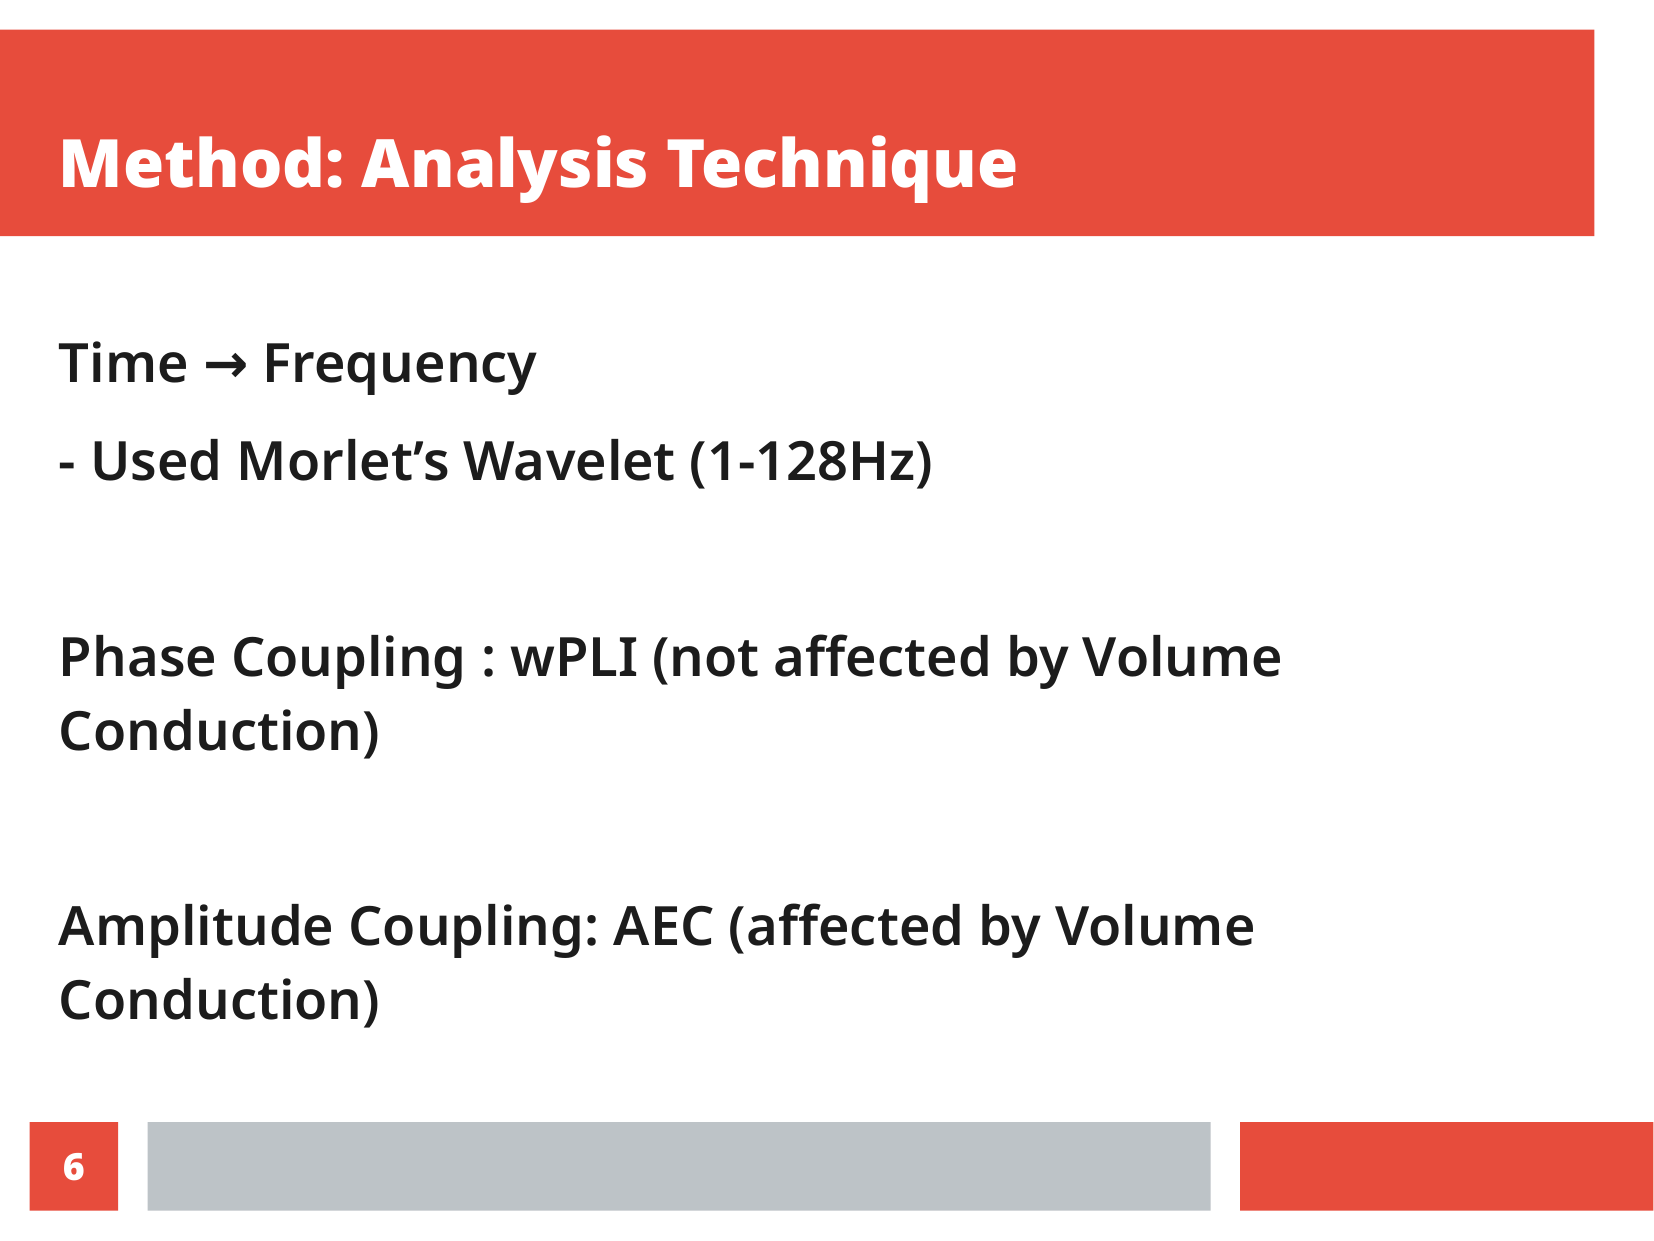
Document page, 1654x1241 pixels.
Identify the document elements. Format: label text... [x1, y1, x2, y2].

title Method: Analysis Technique [59, 59, 1595, 207]
list Time → Frequency - Used Morlet’s Wavelet (1-128Hz) Phase Coupling : wPLI (not affected by Volume Conduction) Amplitude Coupling: AEC (affected by Volume Conduction) [59, 324, 1565, 1093]
